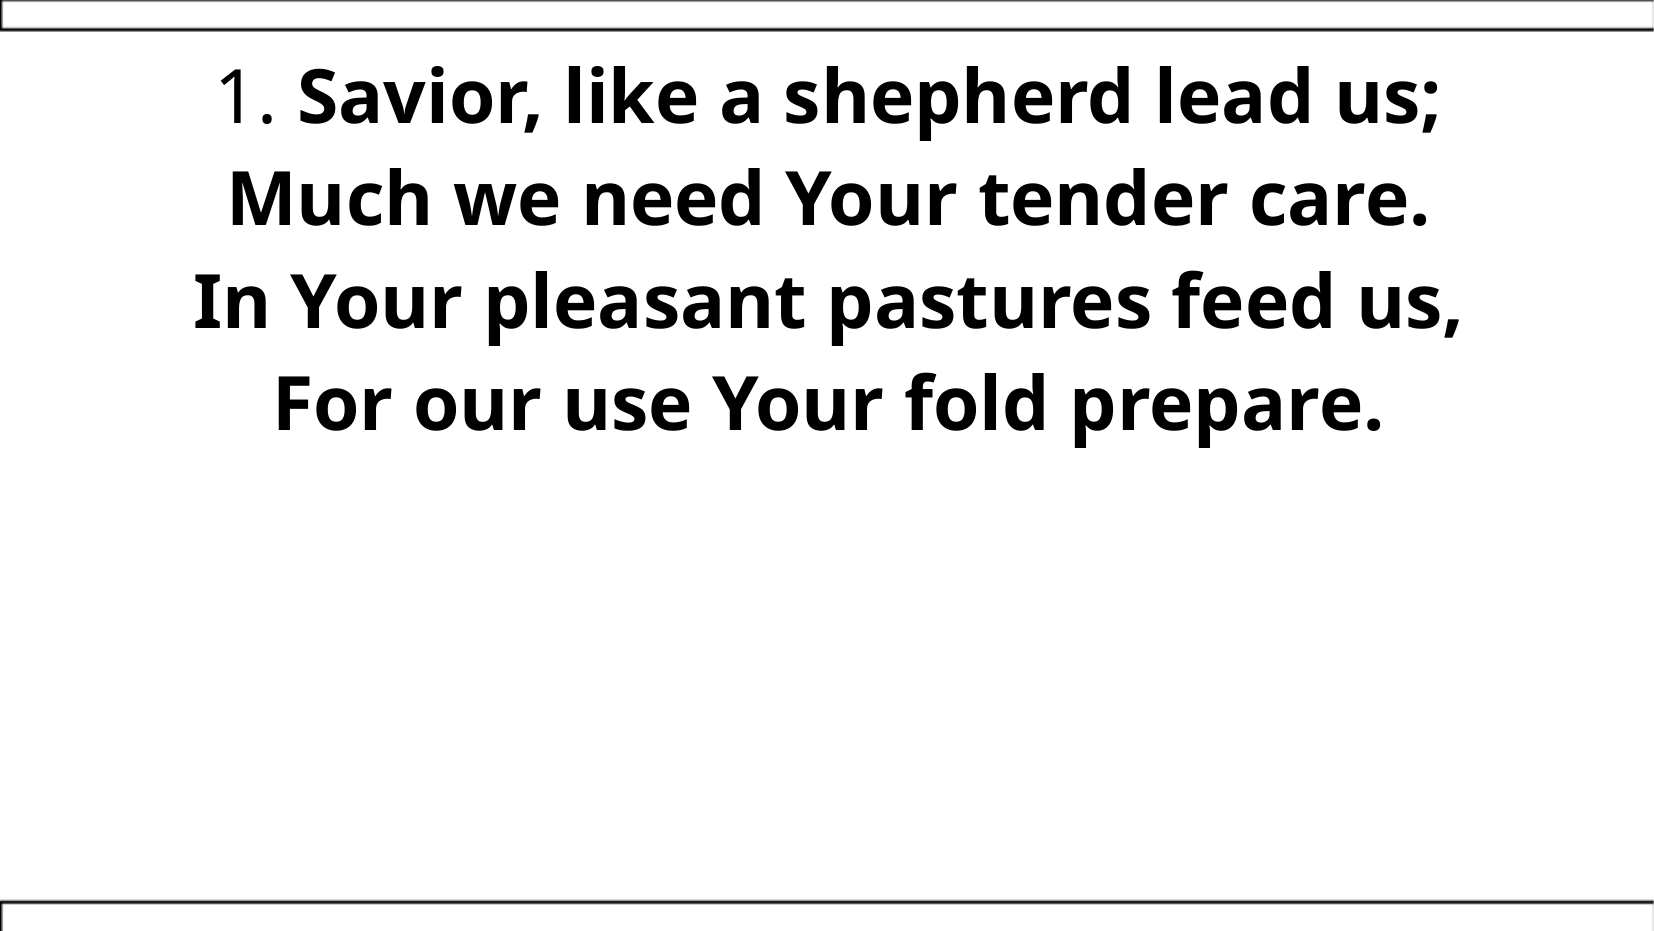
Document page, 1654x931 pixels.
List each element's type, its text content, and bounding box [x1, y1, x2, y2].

text_box 1. Savior, like a shepherd lead us; Much we need Your tender care. In Your pleasant pastures feed us, For our use Your fold prepare. [128, 35, 1531, 451]
picture [0, 0, 1654, 931]
